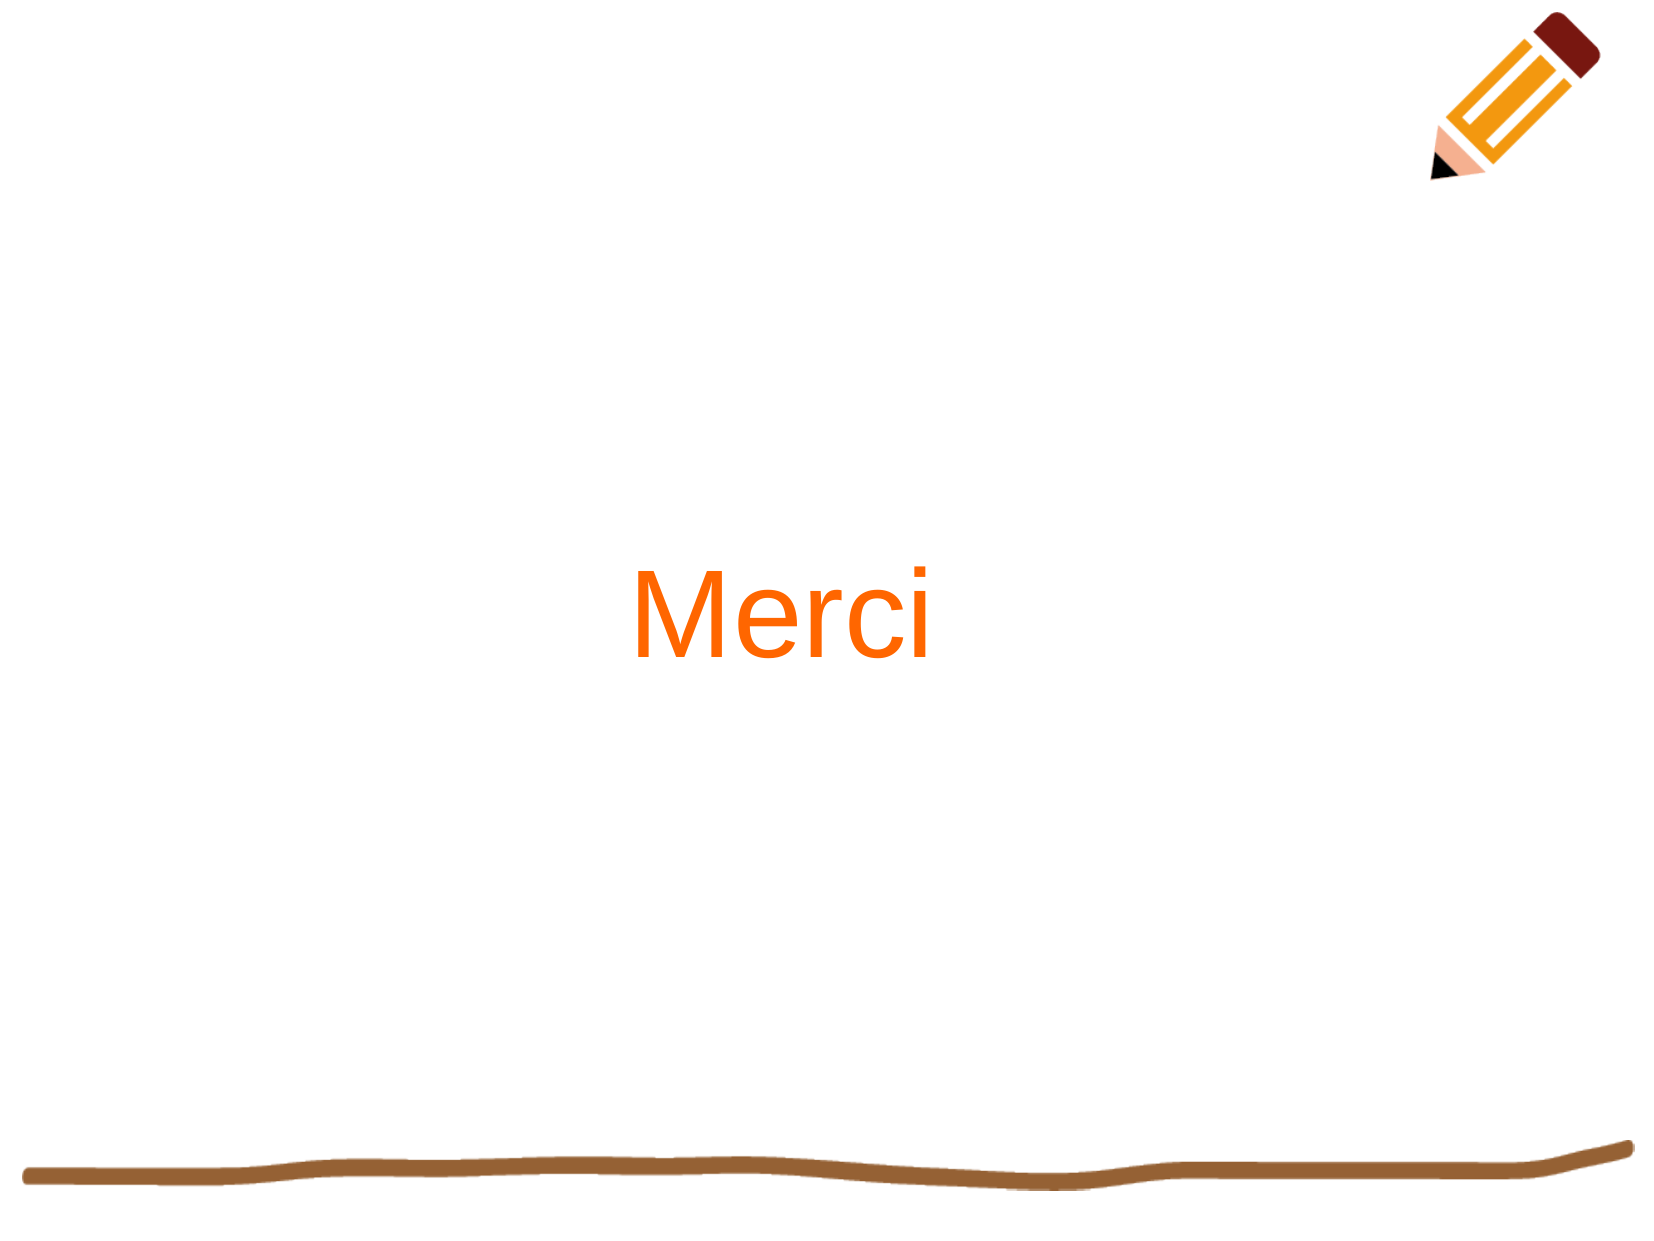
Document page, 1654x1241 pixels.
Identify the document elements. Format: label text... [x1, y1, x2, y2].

picture [1430, 12, 1601, 181]
title Merci [108, 543, 1456, 684]
picture [22, 1140, 1635, 1191]
